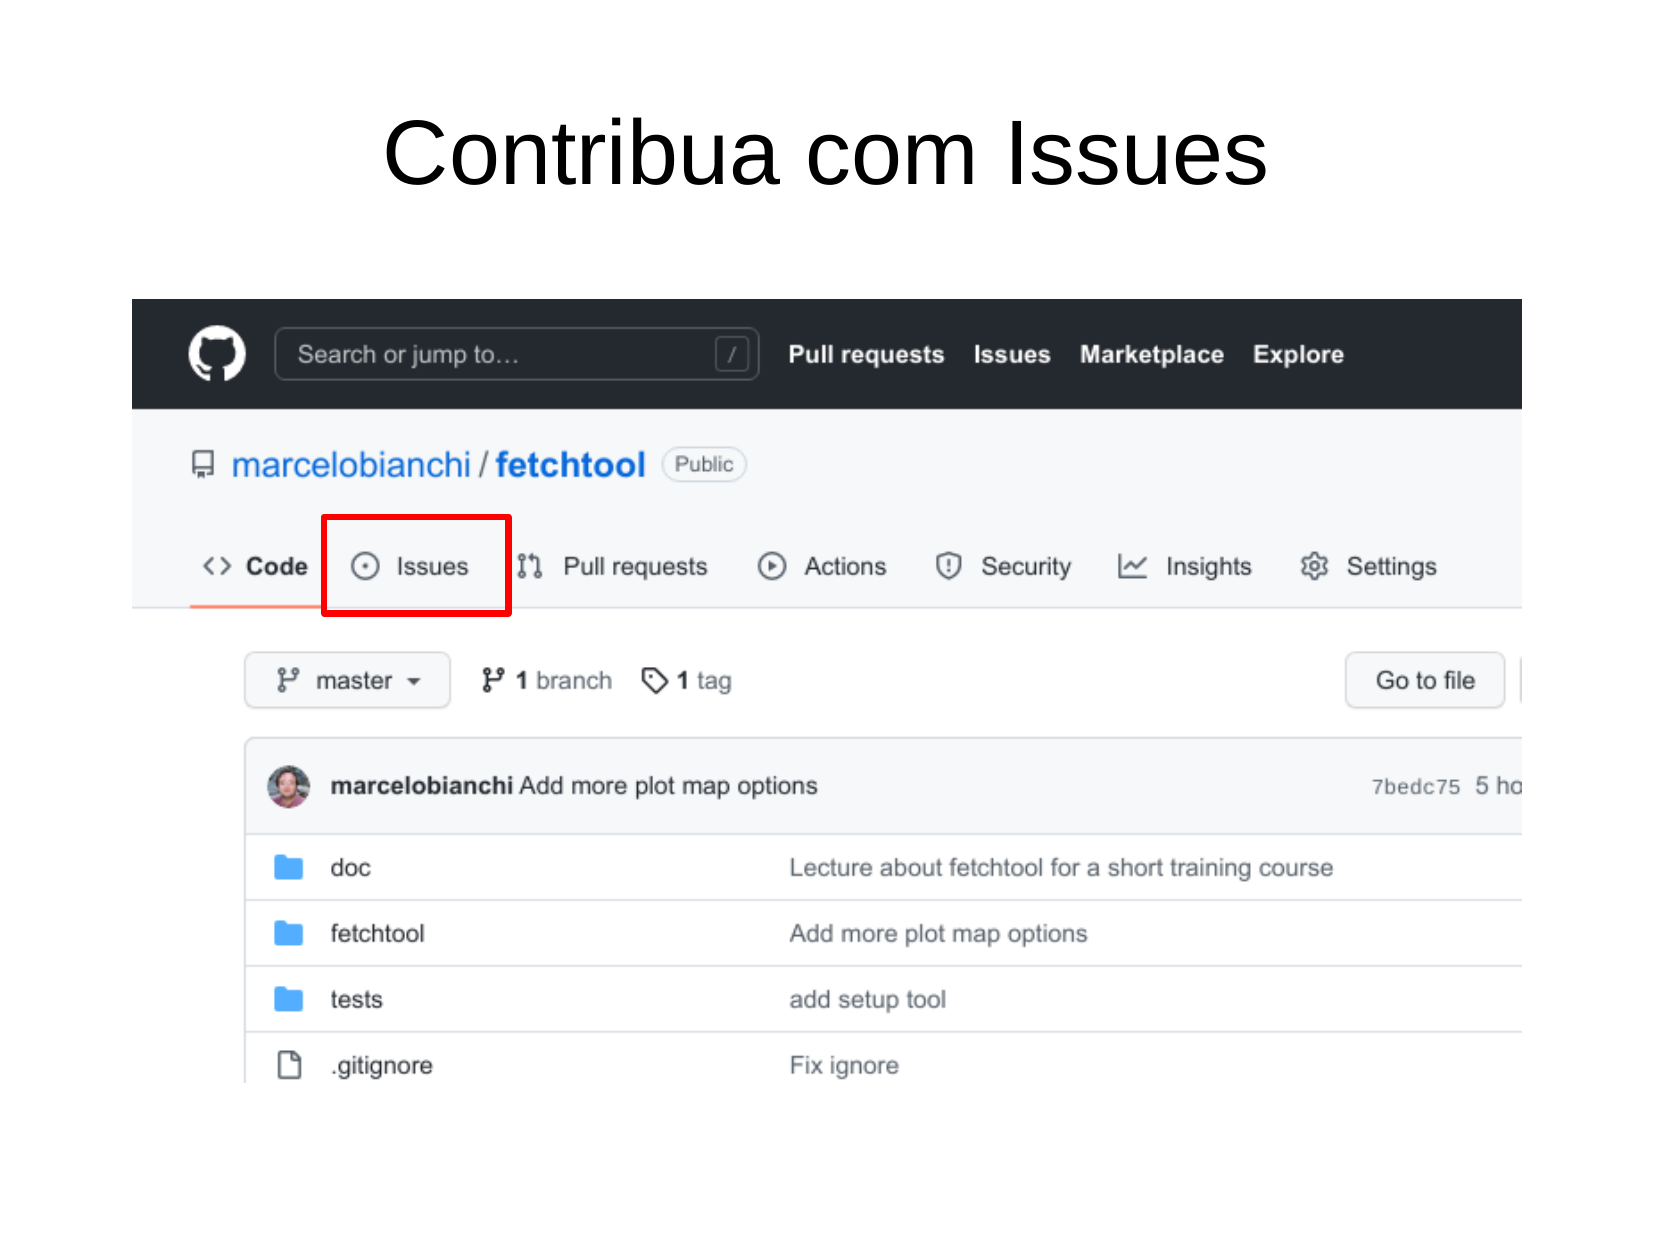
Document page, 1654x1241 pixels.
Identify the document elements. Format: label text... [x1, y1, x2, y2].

title Contribua com Issues [82, 49, 1571, 257]
picture [132, 299, 1522, 1083]
